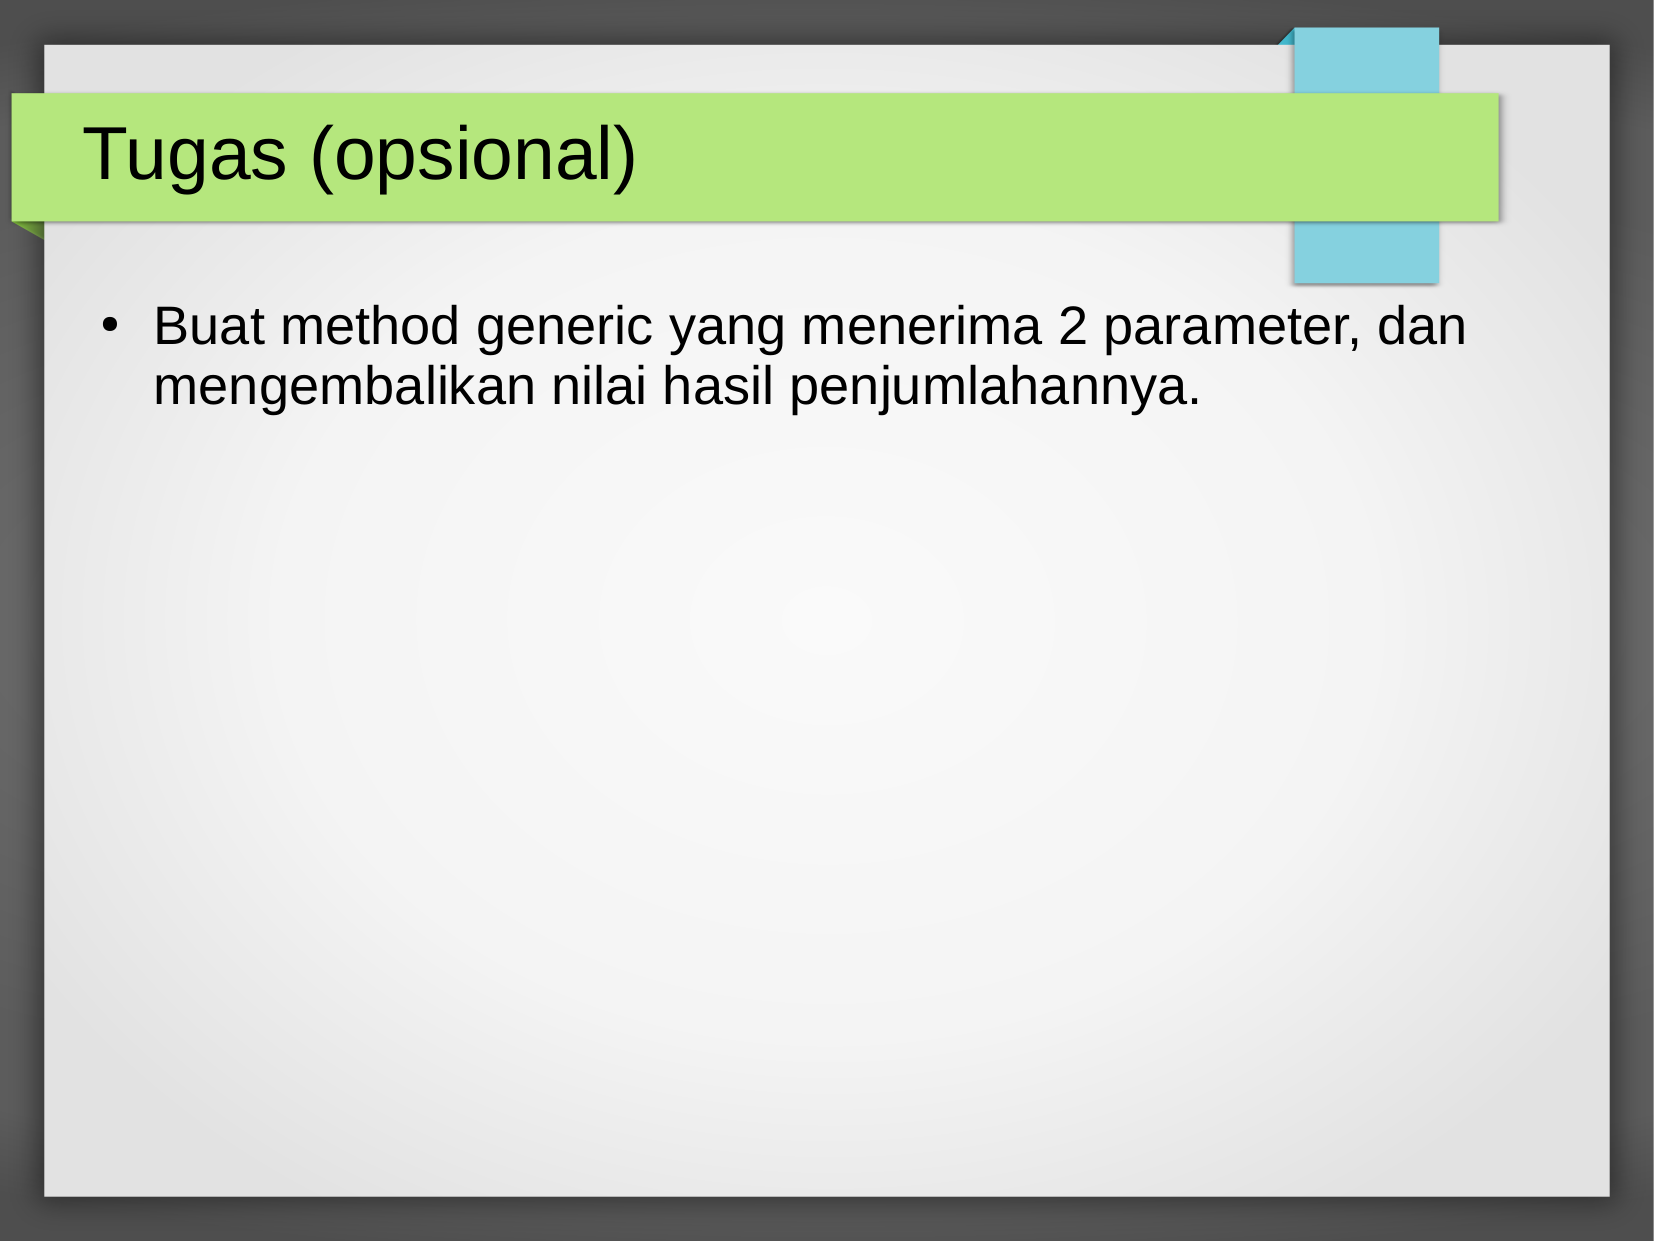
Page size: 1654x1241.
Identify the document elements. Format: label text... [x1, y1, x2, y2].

picture [0, 0, 1654, 1241]
title Tugas (opsional) [82, 94, 1264, 213]
list Buat method generic yang menerima 2 parameter, dan mengembalikan nilai hasil penjumlahannya. [82, 295, 1571, 1015]
